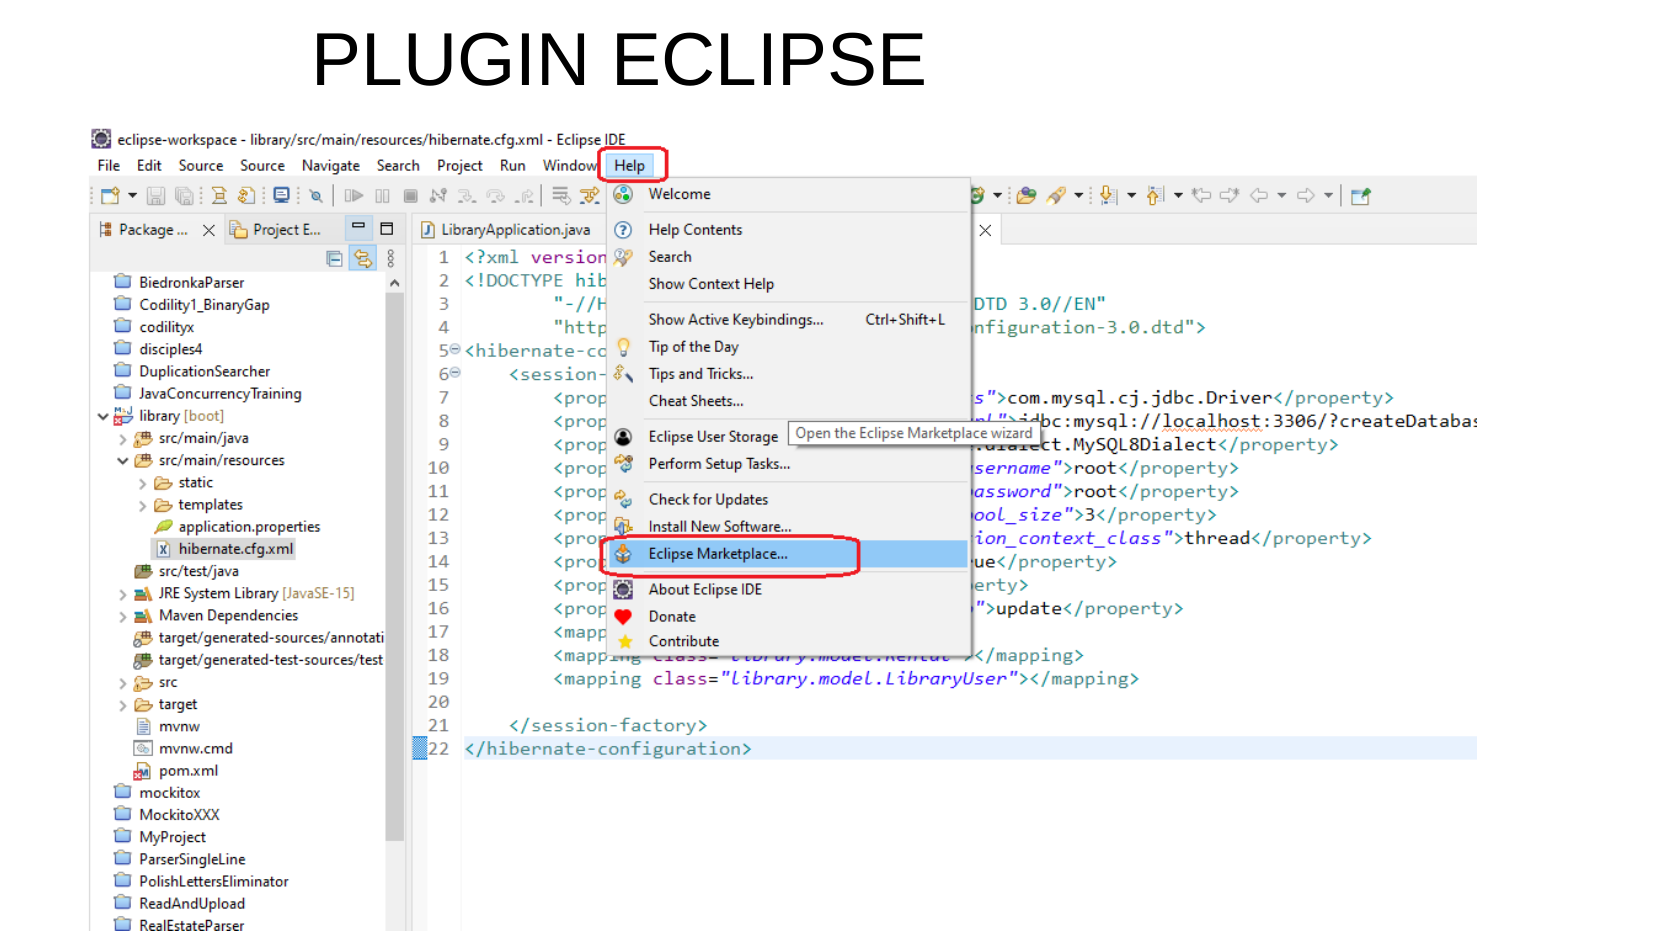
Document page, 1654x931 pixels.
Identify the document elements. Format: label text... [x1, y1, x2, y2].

picture [78, 124, 1477, 931]
title PLUGIN ECLIPSE [29, 17, 1211, 102]
